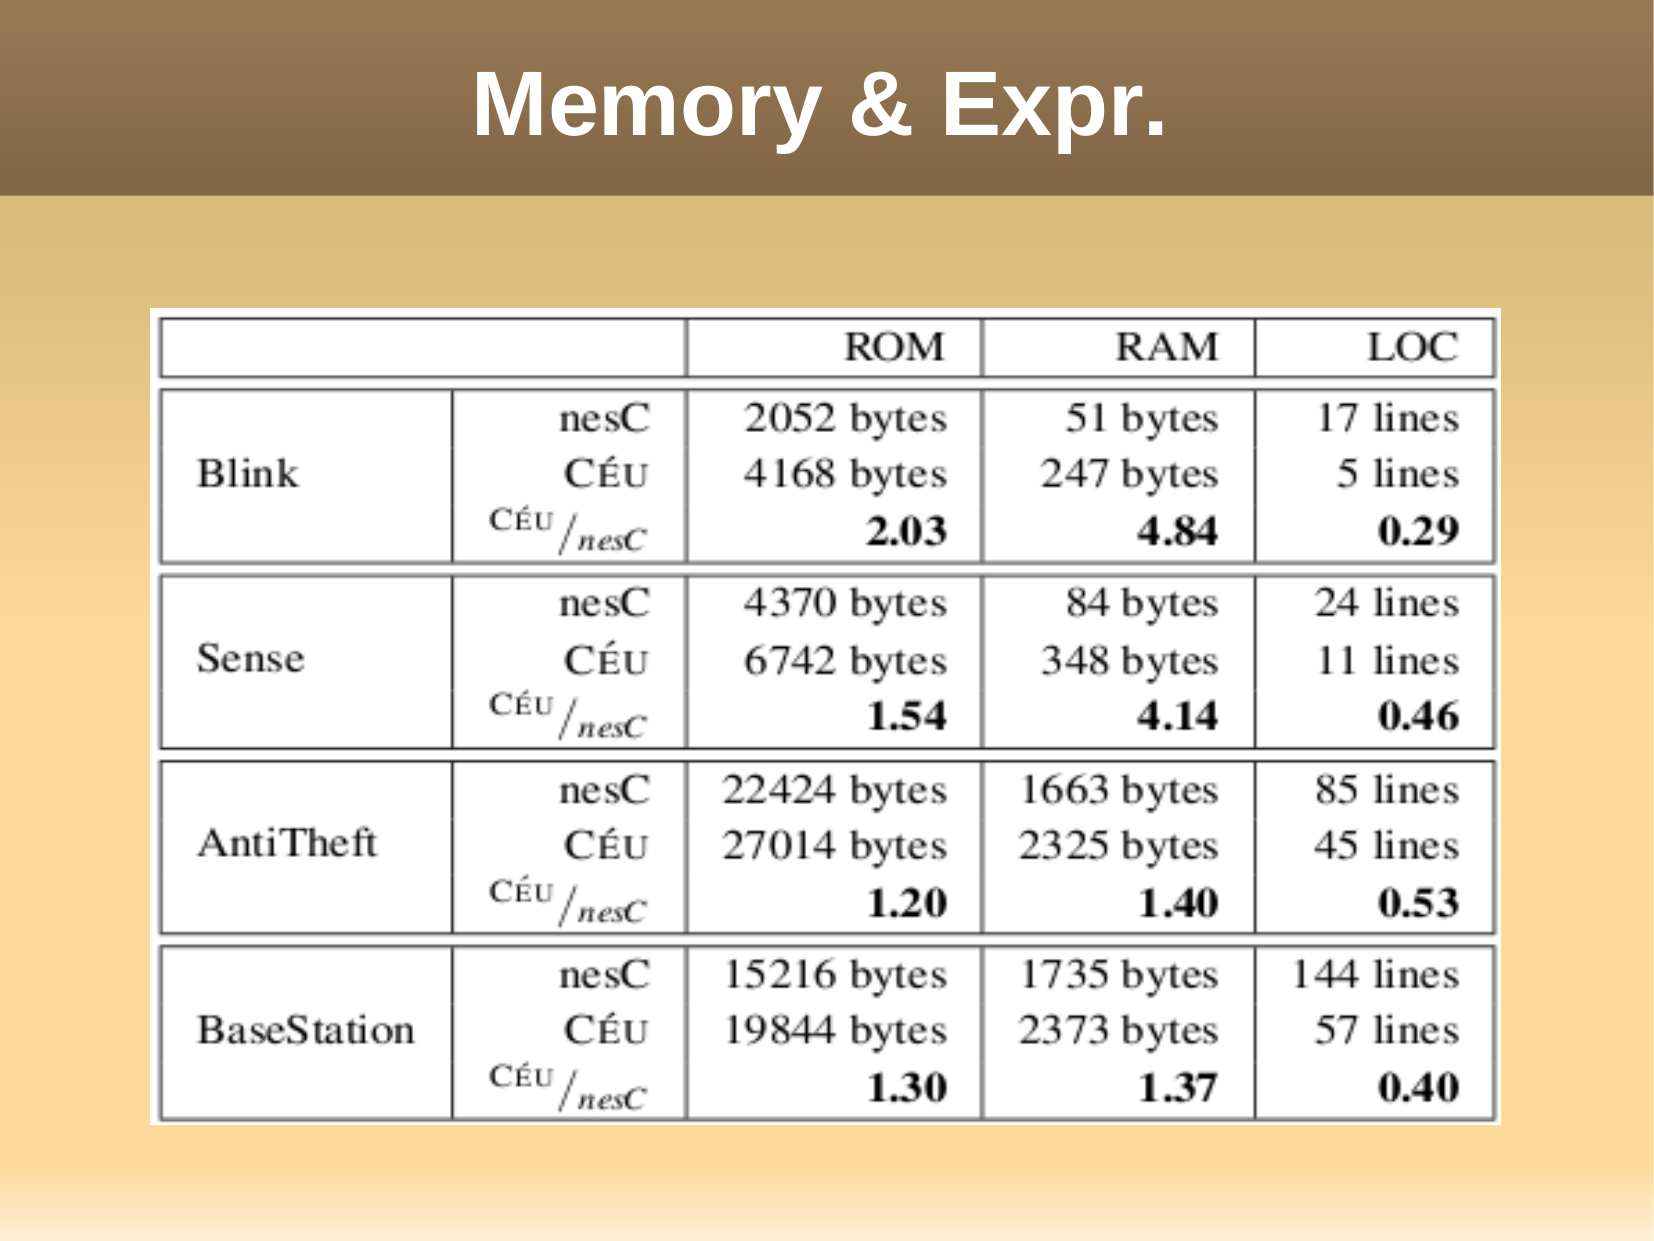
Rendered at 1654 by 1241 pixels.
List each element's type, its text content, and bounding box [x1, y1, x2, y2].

picture [0, 0, 1654, 1241]
title Memory & Expr. [76, 0, 1565, 208]
